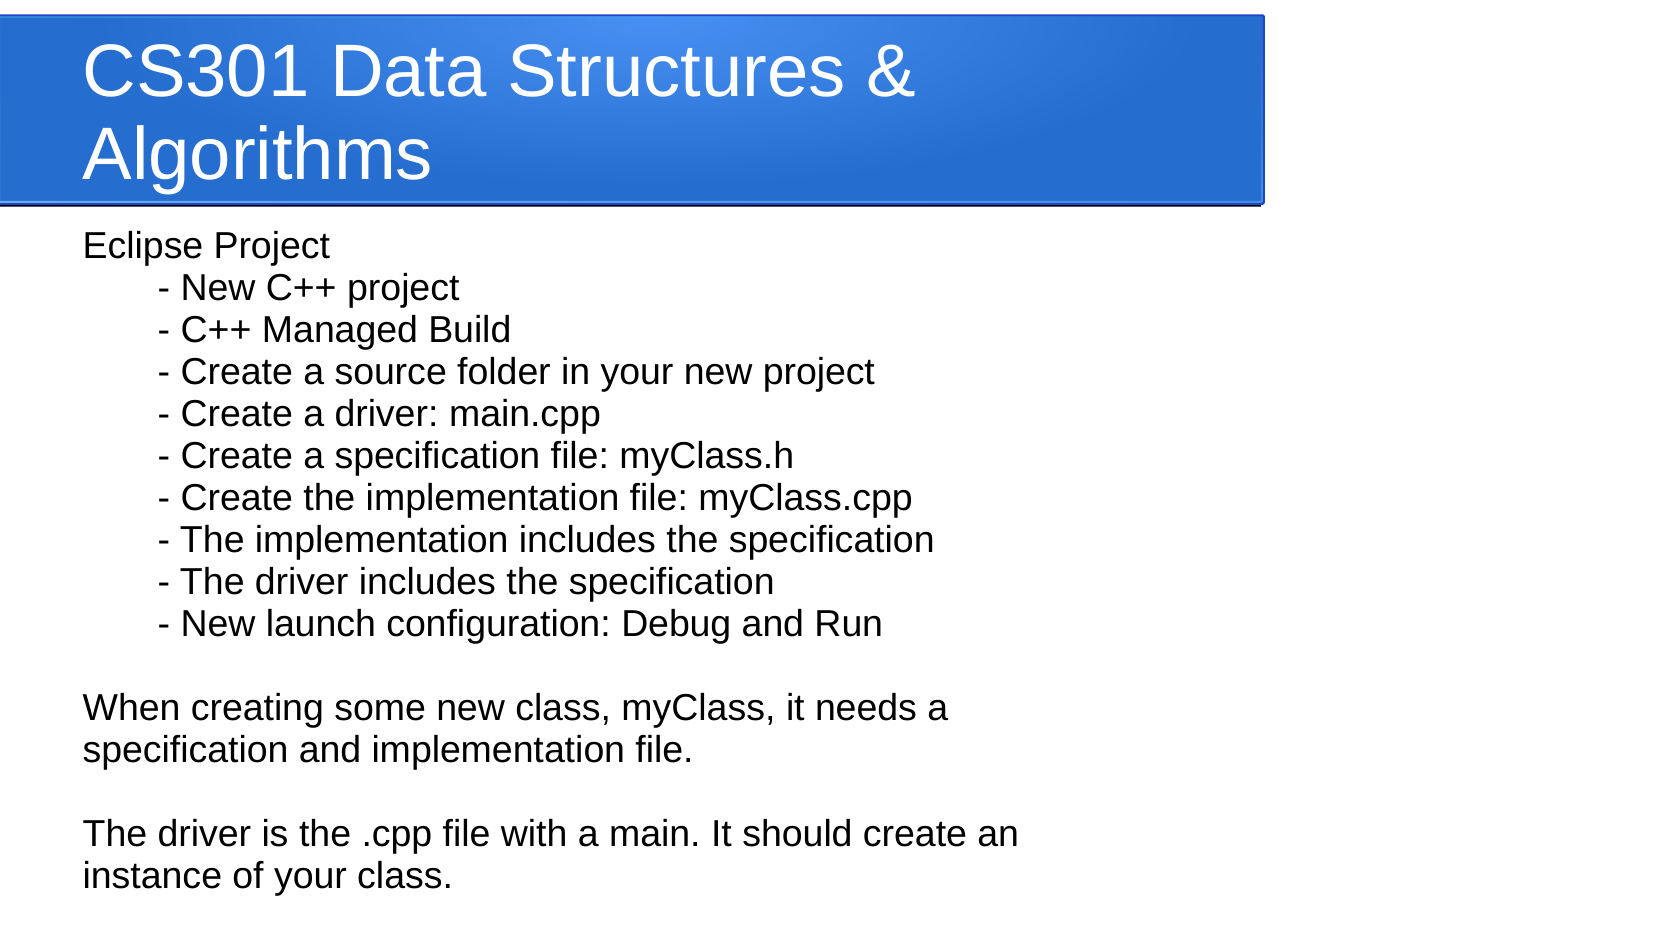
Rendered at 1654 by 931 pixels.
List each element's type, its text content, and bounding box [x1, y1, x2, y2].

title CS301 Data Structures & Algorithms [82, 29, 1235, 196]
subtitle Eclipse Project - New C++ project - C++ Managed Build - Create a source folder in your new project - Create a driver: main.cpp - Create a specification file: myClass.h - Create the implementation file: myClass.cpp - The implementation includes the specification - The driver includes the specification - New launch configuration: Debug and Run When creating some new class, myClass, it needs a specification and implementation file. The driver is the .cpp file with a main. It should create an instance of your class. [82, 224, 1126, 897]
